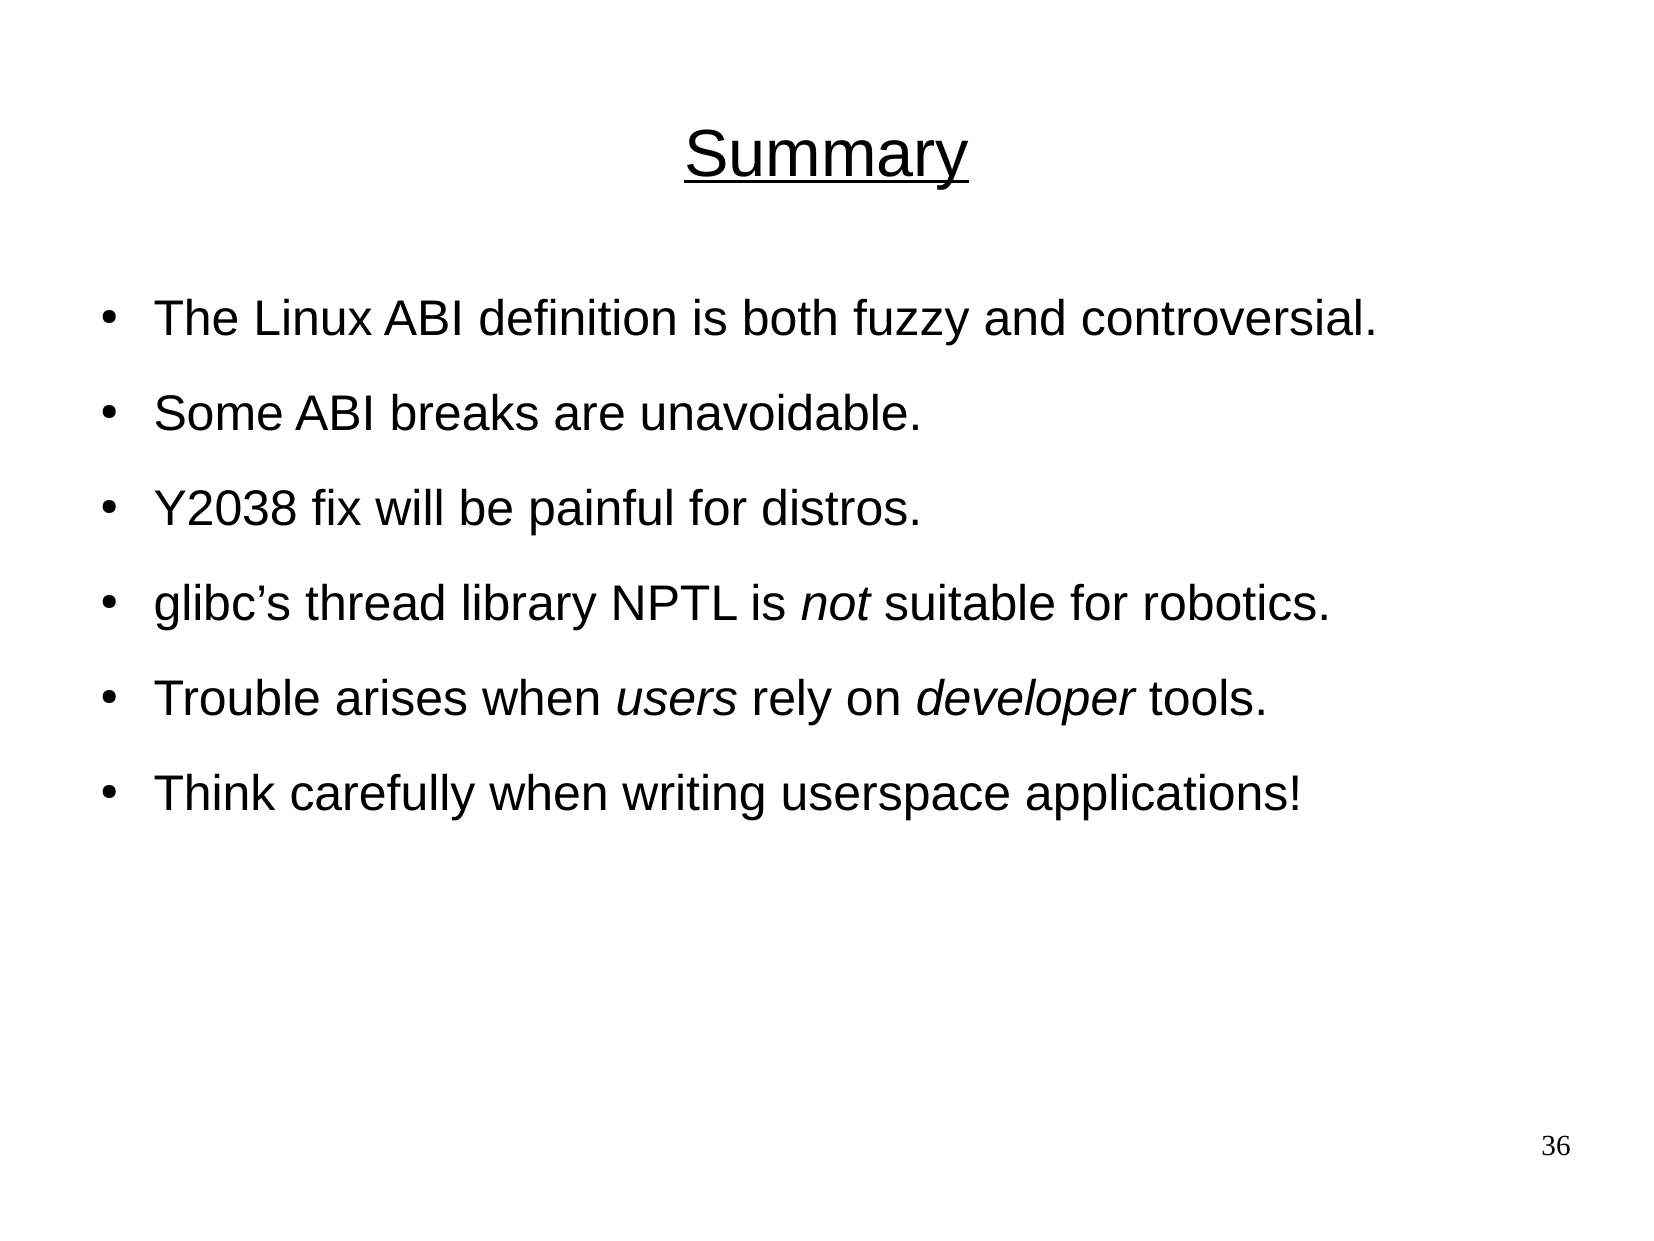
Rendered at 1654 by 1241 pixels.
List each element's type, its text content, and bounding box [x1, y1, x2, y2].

list The Linux ABI definition is both fuzzy and controversial. Some ABI breaks are unavoidable. Y2038 fix will be painful for distros. glibc’s thread library NPTL is not suitable for robotics. Trouble arises when users rely on developer tools. Think carefully when writing userspace applications! [82, 290, 1571, 1010]
title Summary [82, 49, 1571, 257]
